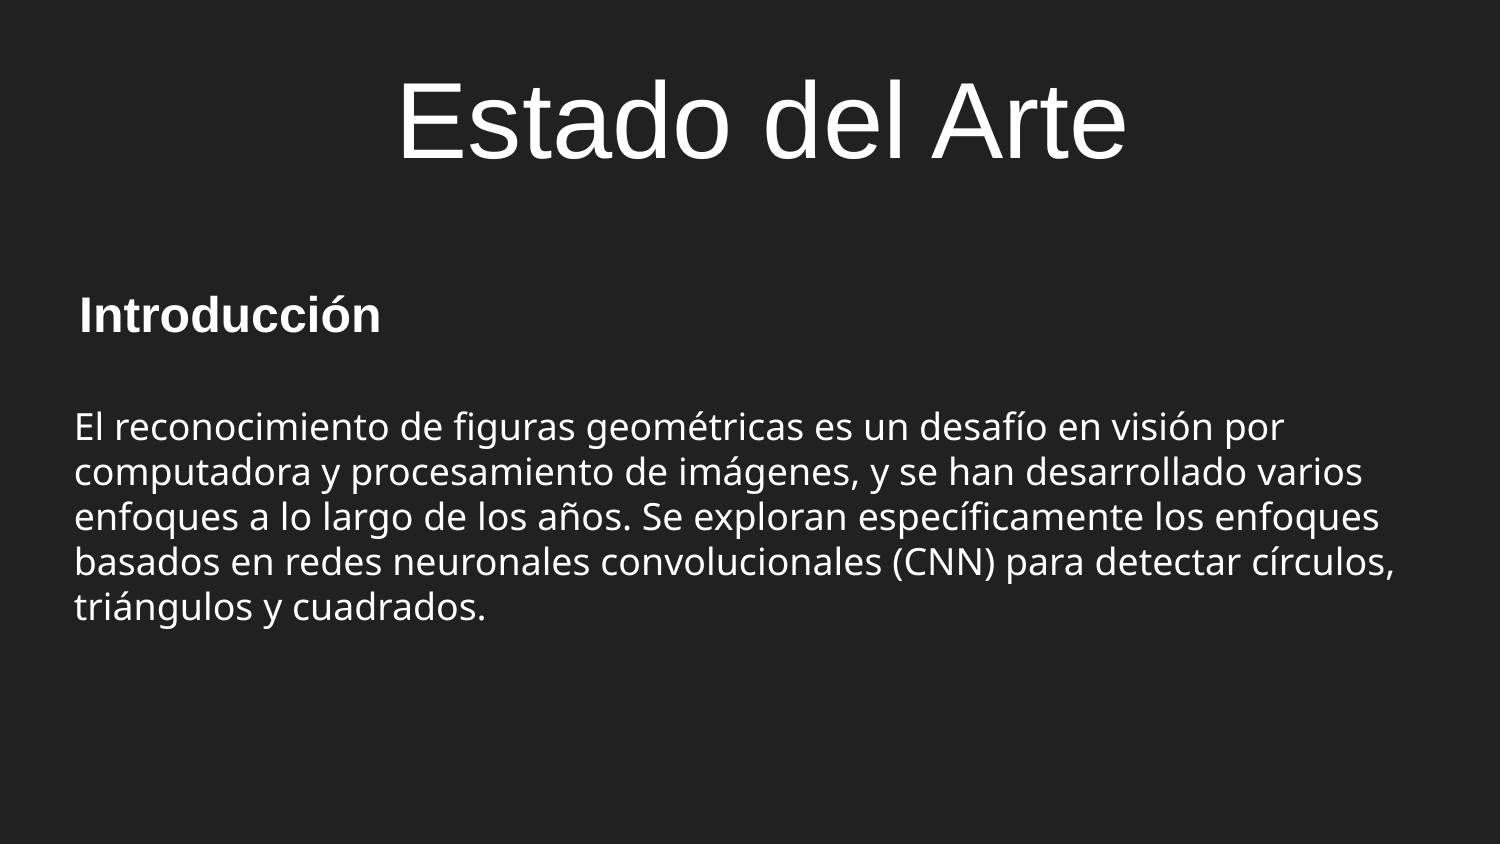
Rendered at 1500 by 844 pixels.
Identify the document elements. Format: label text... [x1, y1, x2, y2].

subtitle Introducción [64, 267, 1462, 398]
title Estado del Arte [51, 18, 1475, 196]
text_box El reconocimiento de figuras geométricas es un desafío en visión por computadora y procesamiento de imágenes, y se han desarrollado varios enfoques a lo largo de los años. Se exploran específicamente los enfoques basados en redes neuronales convolucionales (CNN) para detectar círculos, triángulos y cuadrados. [58, 387, 1441, 643]
